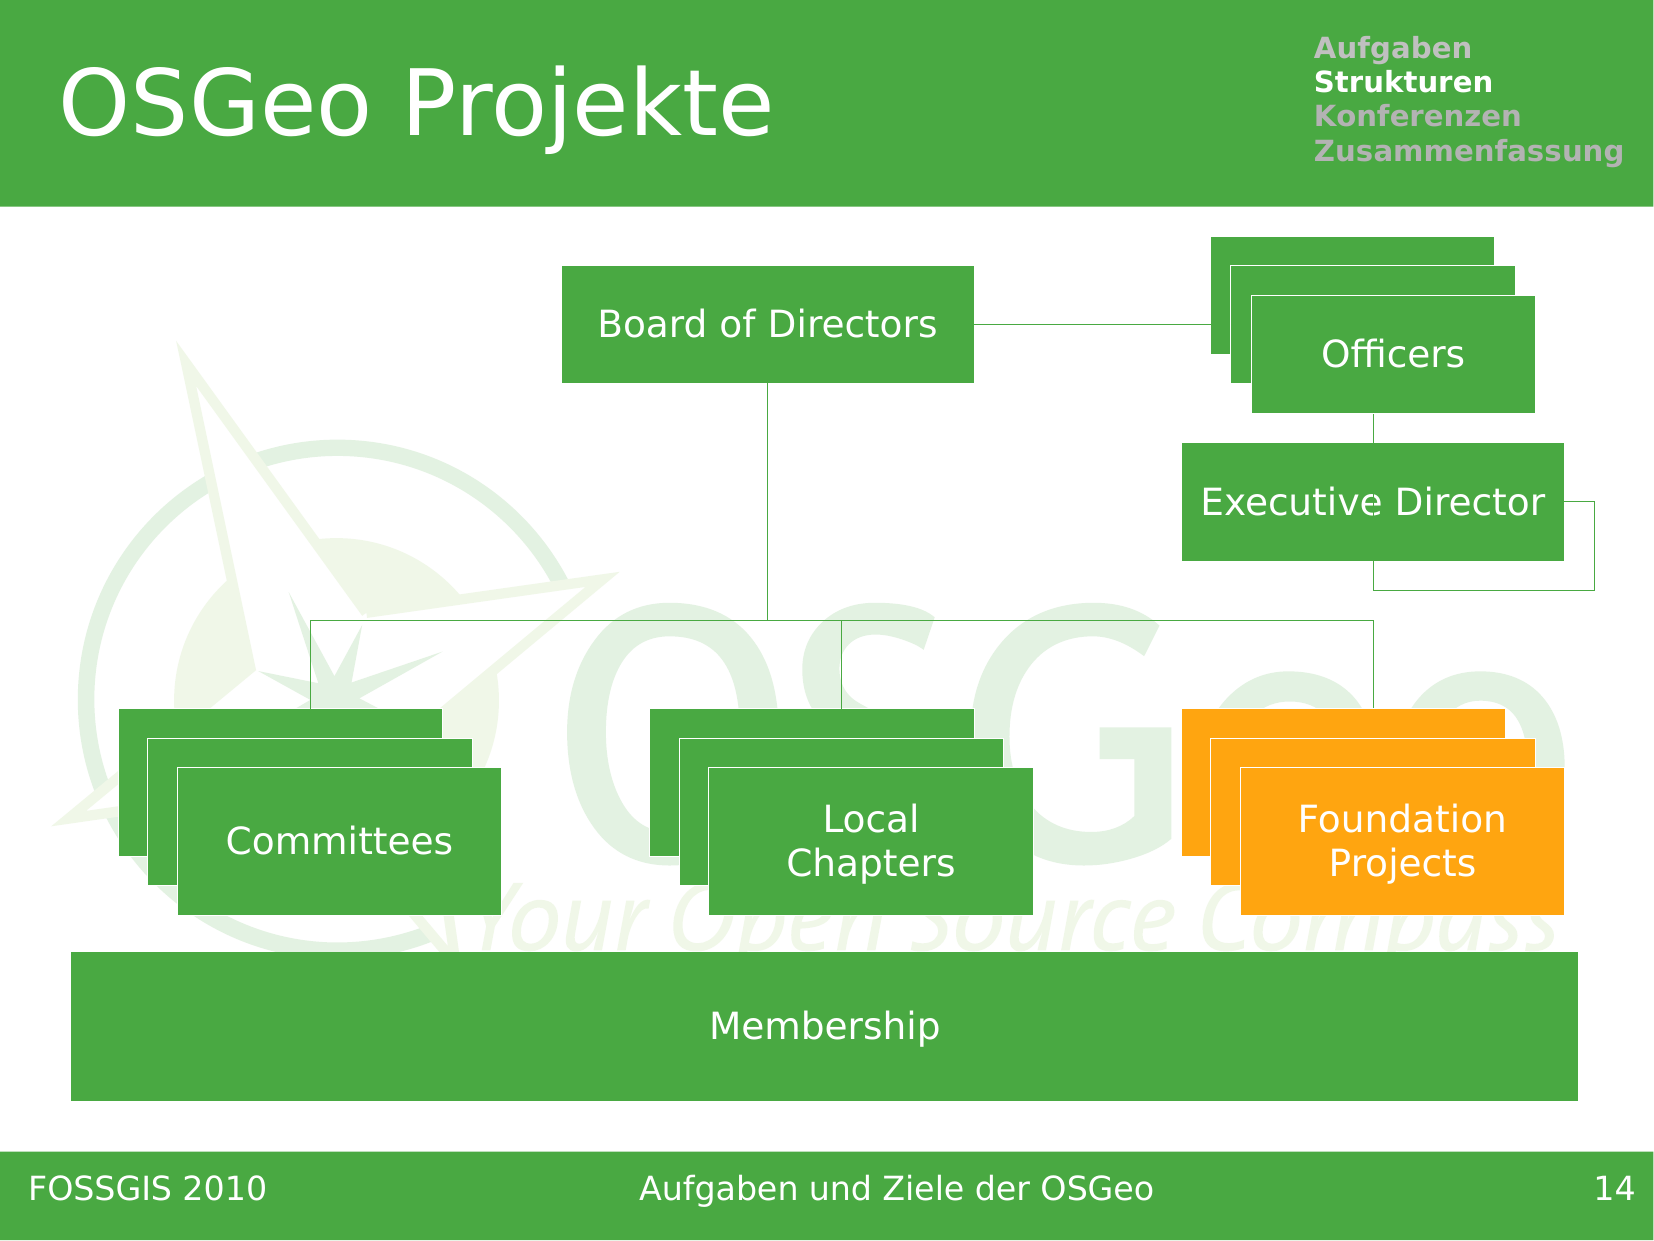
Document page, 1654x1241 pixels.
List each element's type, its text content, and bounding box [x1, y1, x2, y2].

text_box Executive Director [1181, 442, 1565, 562]
text_box Foundation Projects [1240, 767, 1565, 916]
text_box Committees [118, 708, 443, 857]
text_box Membership [71, 952, 1578, 1101]
text_box Board of Directors [561, 265, 975, 384]
text_box Aufgaben Strukturen Konferenzen Zusammenfassung [1299, 23, 1654, 201]
text_box Local Chapters [649, 708, 975, 857]
text_box Local Chapters [1181, 708, 1506, 857]
text_box Officers [1251, 295, 1536, 414]
text_box Local Chapters [1210, 738, 1536, 886]
text_box Officers [1210, 236, 1495, 355]
title OSGeo Projekte [59, 29, 1299, 178]
text_box Local Chapters [708, 767, 1034, 916]
text_box Officers [1230, 265, 1516, 384]
text_box Local Chapters [679, 738, 1004, 886]
text_box Committees [147, 738, 473, 886]
text_box Committees [177, 767, 502, 916]
